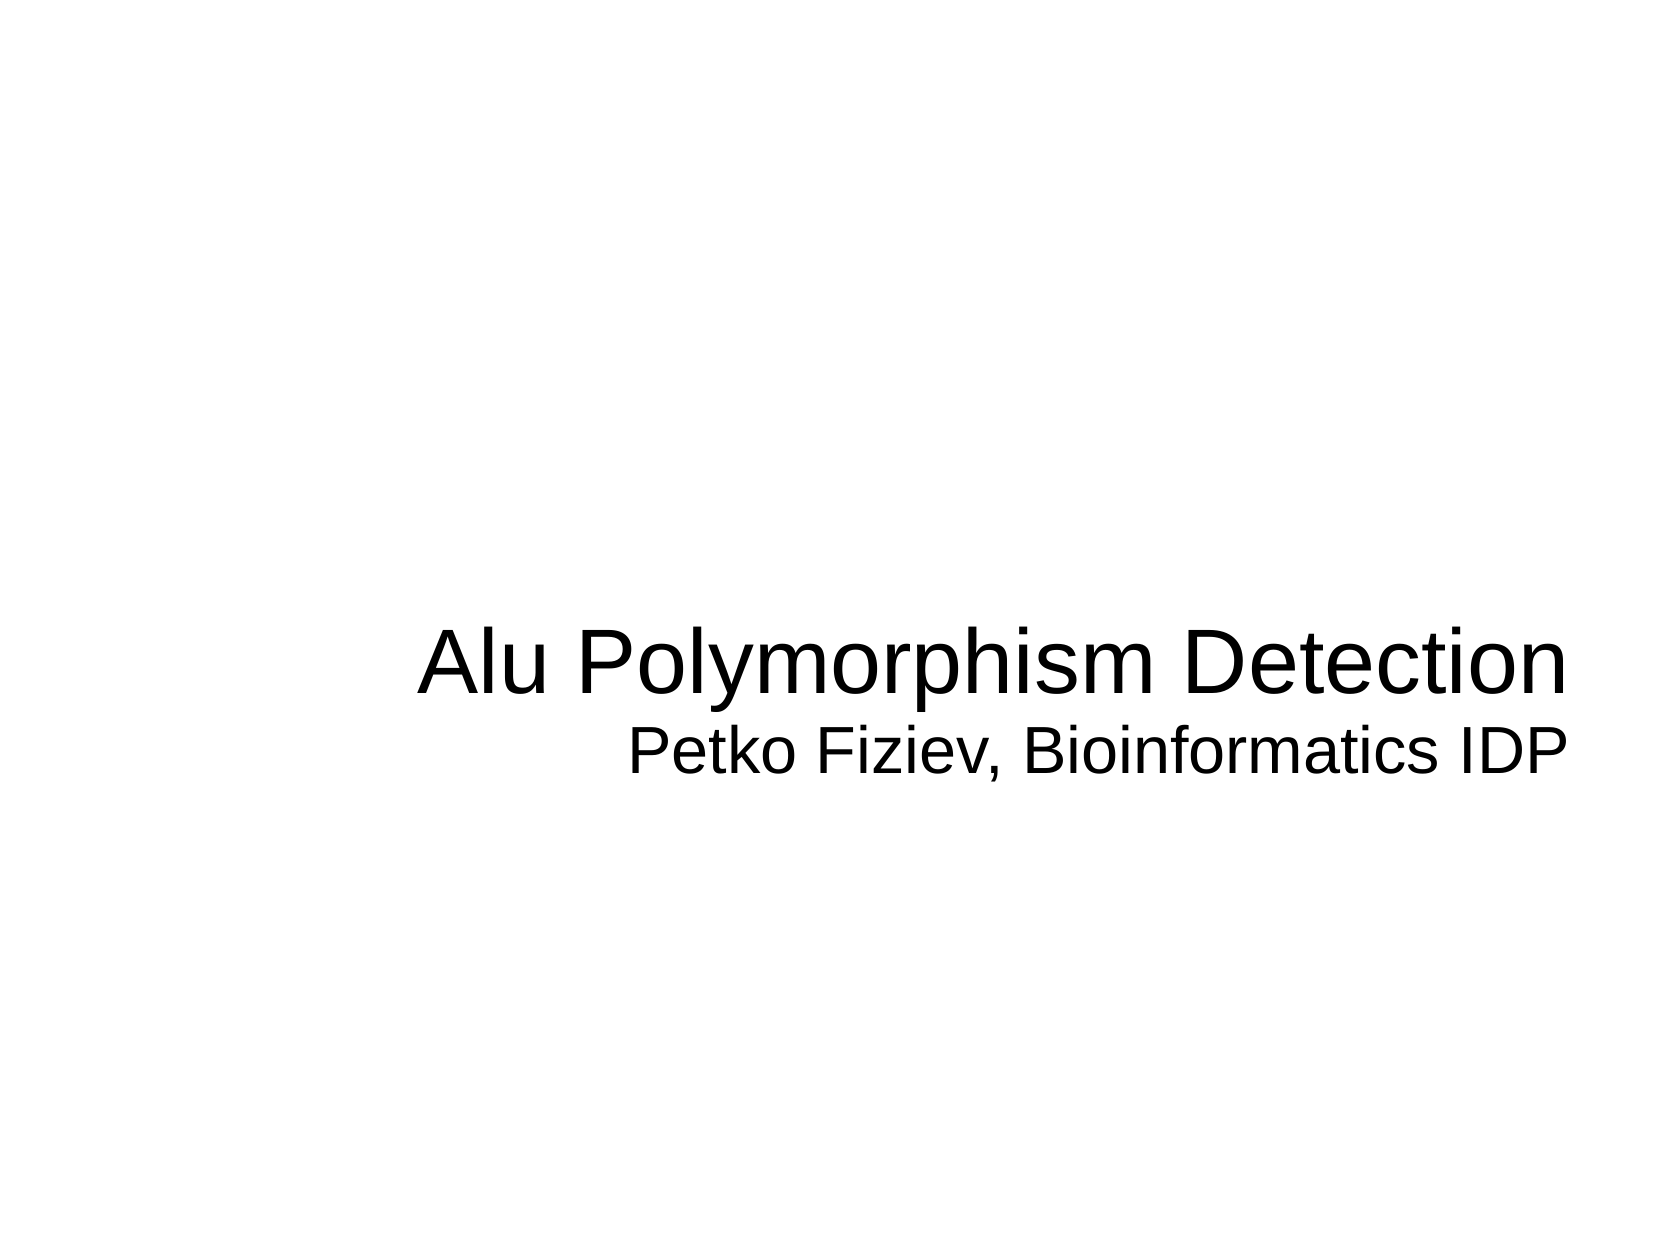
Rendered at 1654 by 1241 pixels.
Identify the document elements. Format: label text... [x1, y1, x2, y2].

subtitle Alu Polymorphism Detection Petko Fiziev, Bioinformatics IDP [82, 290, 1571, 1109]
